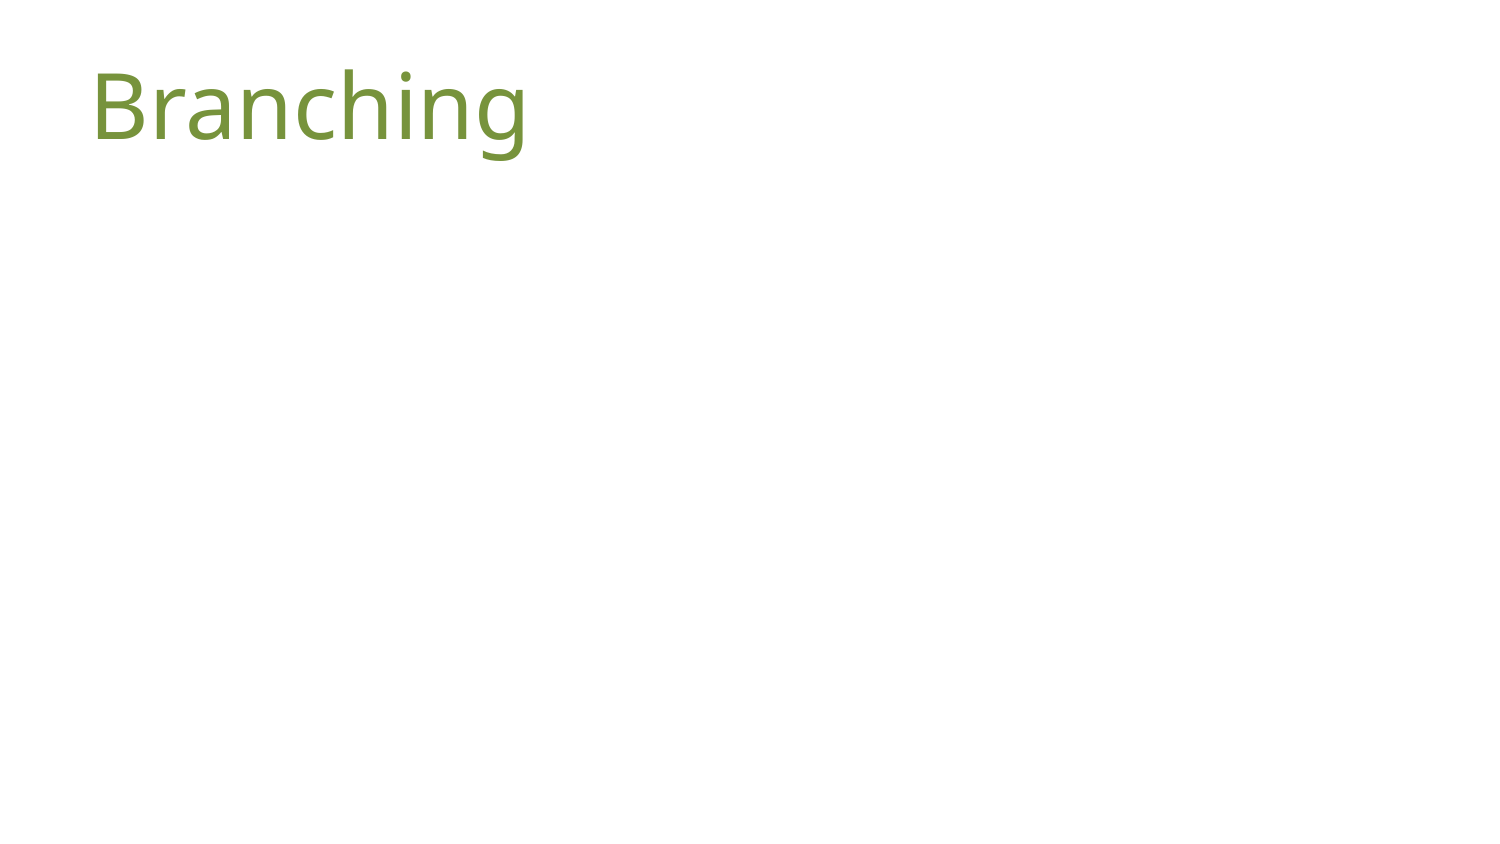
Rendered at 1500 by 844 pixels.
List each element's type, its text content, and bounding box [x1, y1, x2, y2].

title Branching [75, 33, 1425, 175]
